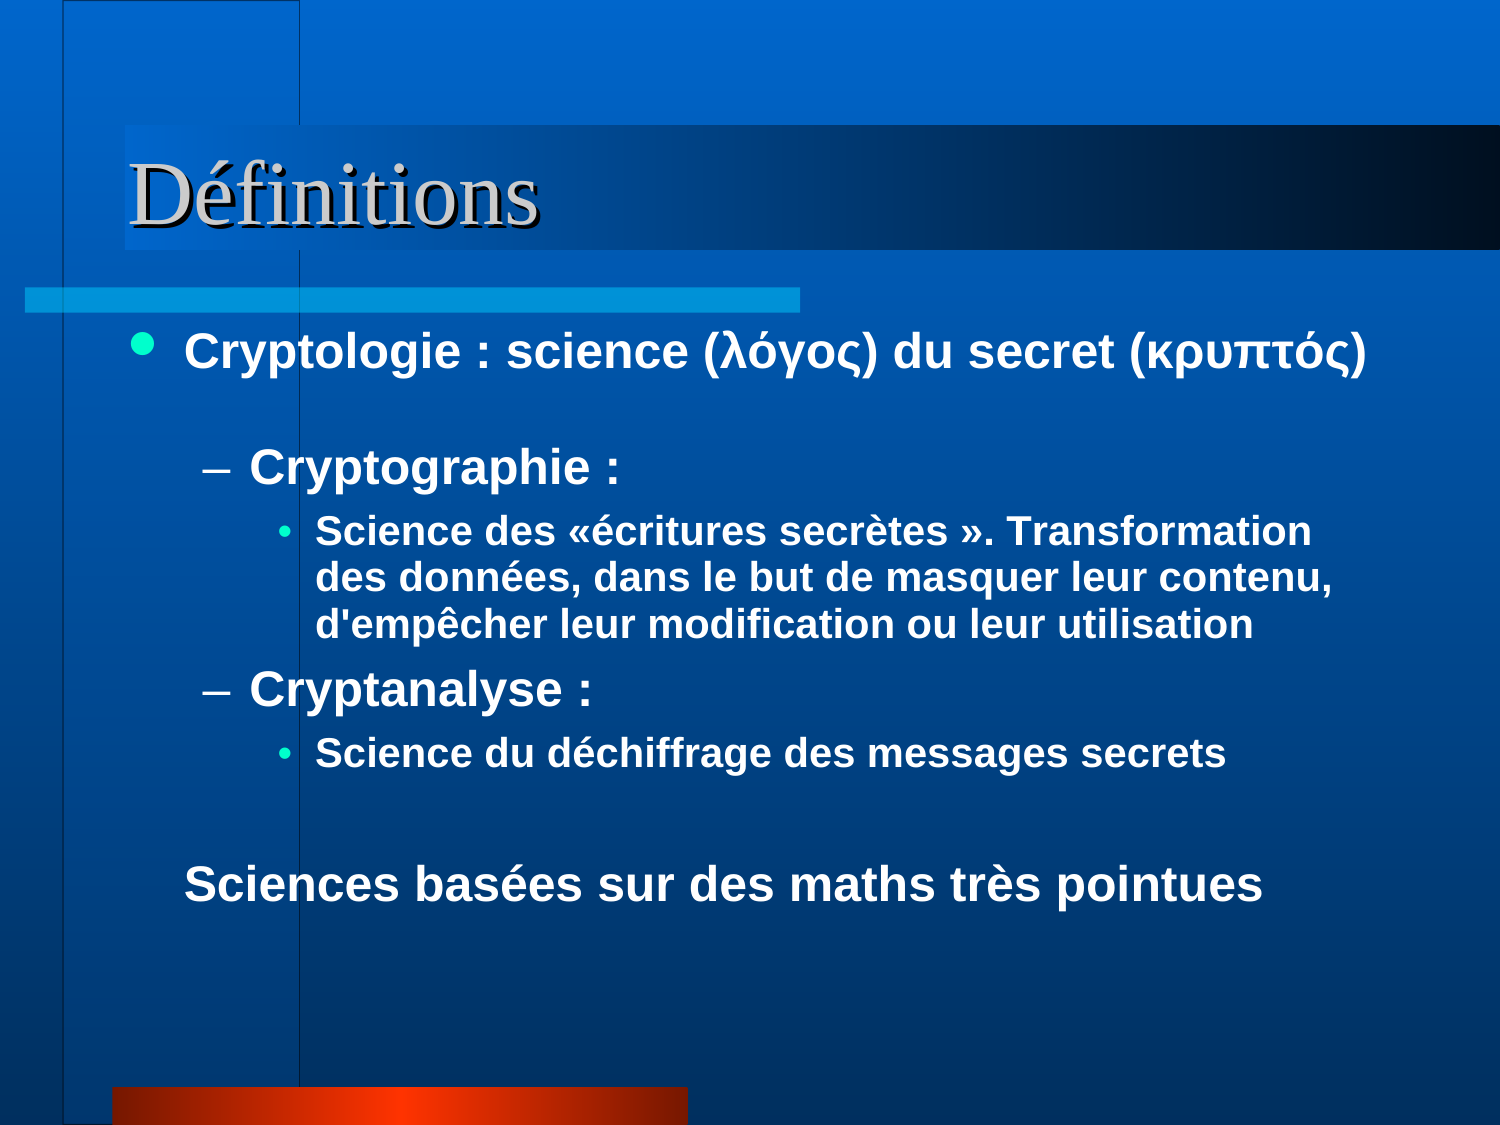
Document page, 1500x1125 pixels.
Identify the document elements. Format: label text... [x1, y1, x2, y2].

title Définitions [112, 99, 1388, 288]
list Cryptologie : science (λόγος) du secret (κρυπτός) Cryptographie : Science des «écritures secrètes ». Transformation des données, dans le but de masquer leur contenu, d'empêcher leur modification ou leur utilisation Cryptanalyse : Science du déchiffrage des messages secrets Sciences basées sur des maths très pointues [112, 324, 1388, 1071]
